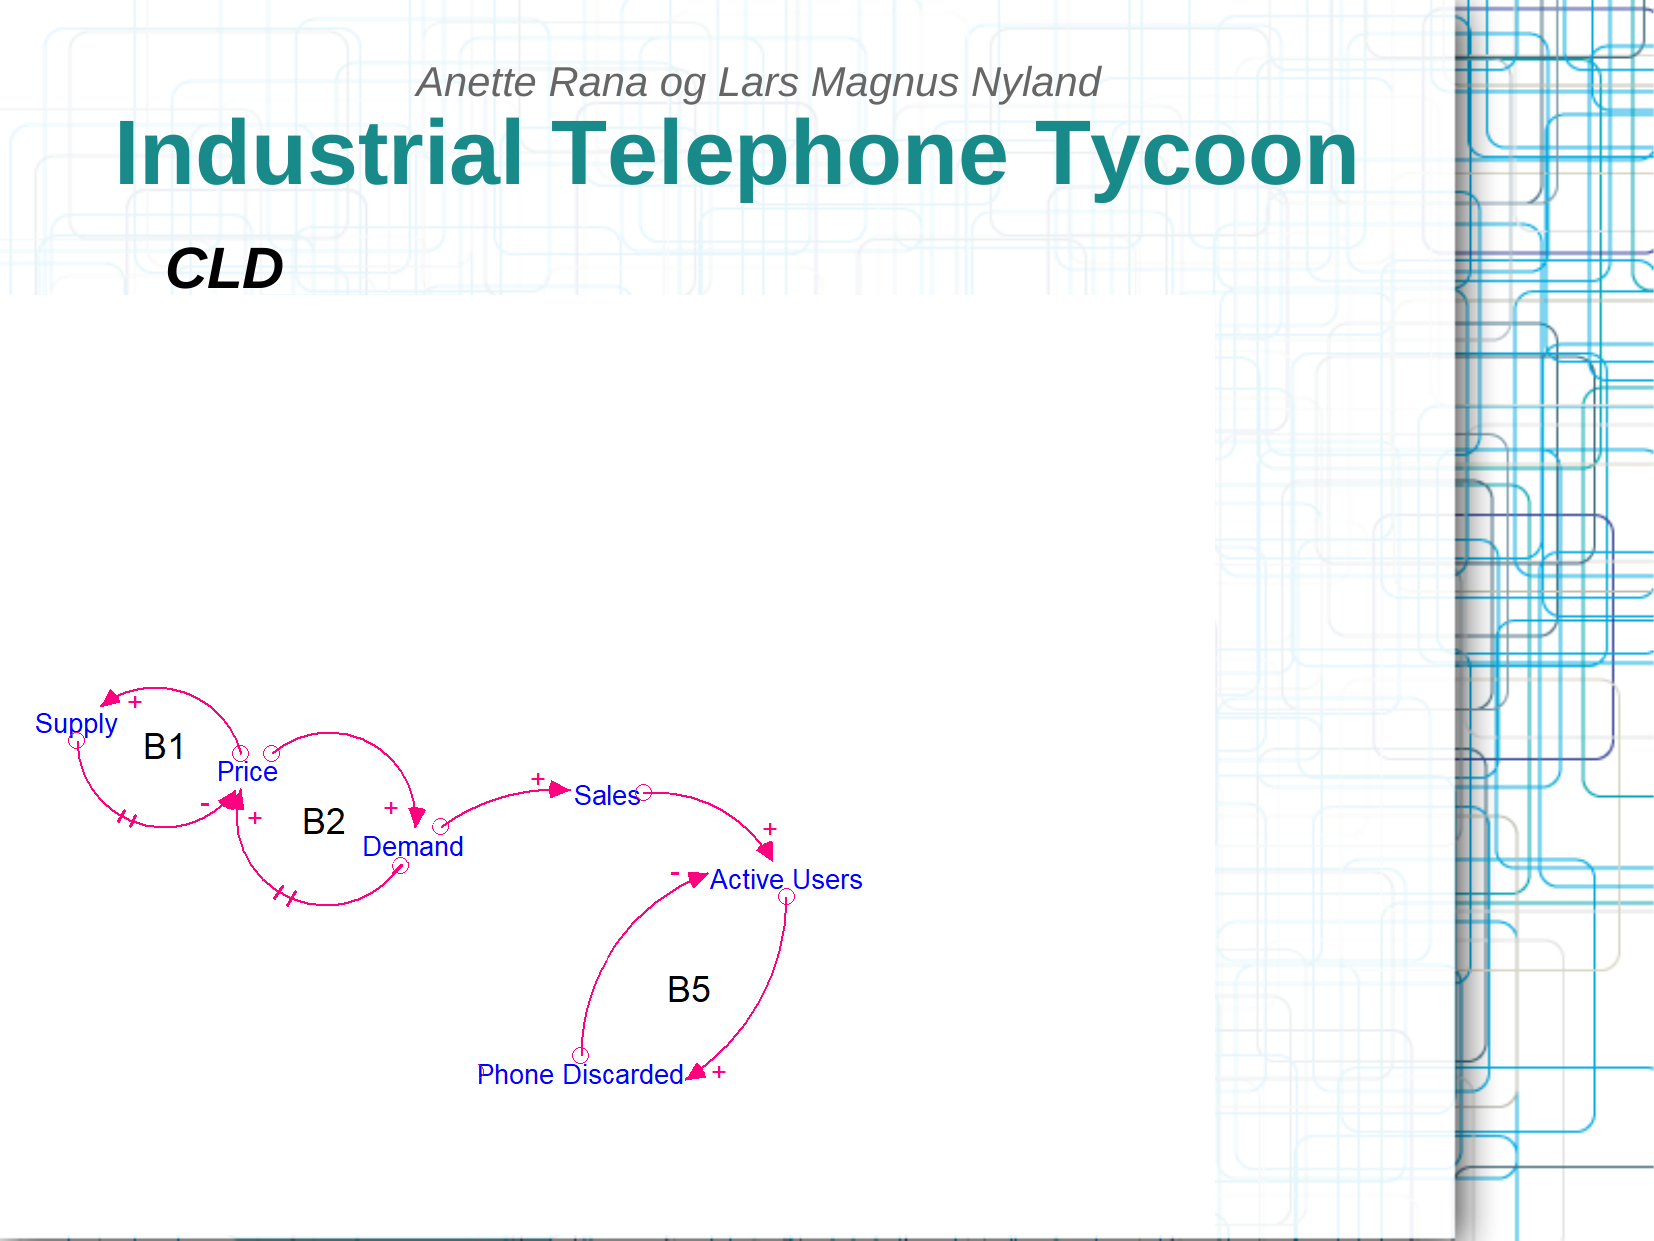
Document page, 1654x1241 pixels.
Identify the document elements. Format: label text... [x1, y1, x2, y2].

list Anette Rana og Lars Magnus Nyland [82, 58, 1418, 210]
picture [0, 0, 1654, 1241]
title Industrial Telephone Tycoon [59, 56, 1418, 250]
list CLD [70, 236, 1406, 1205]
